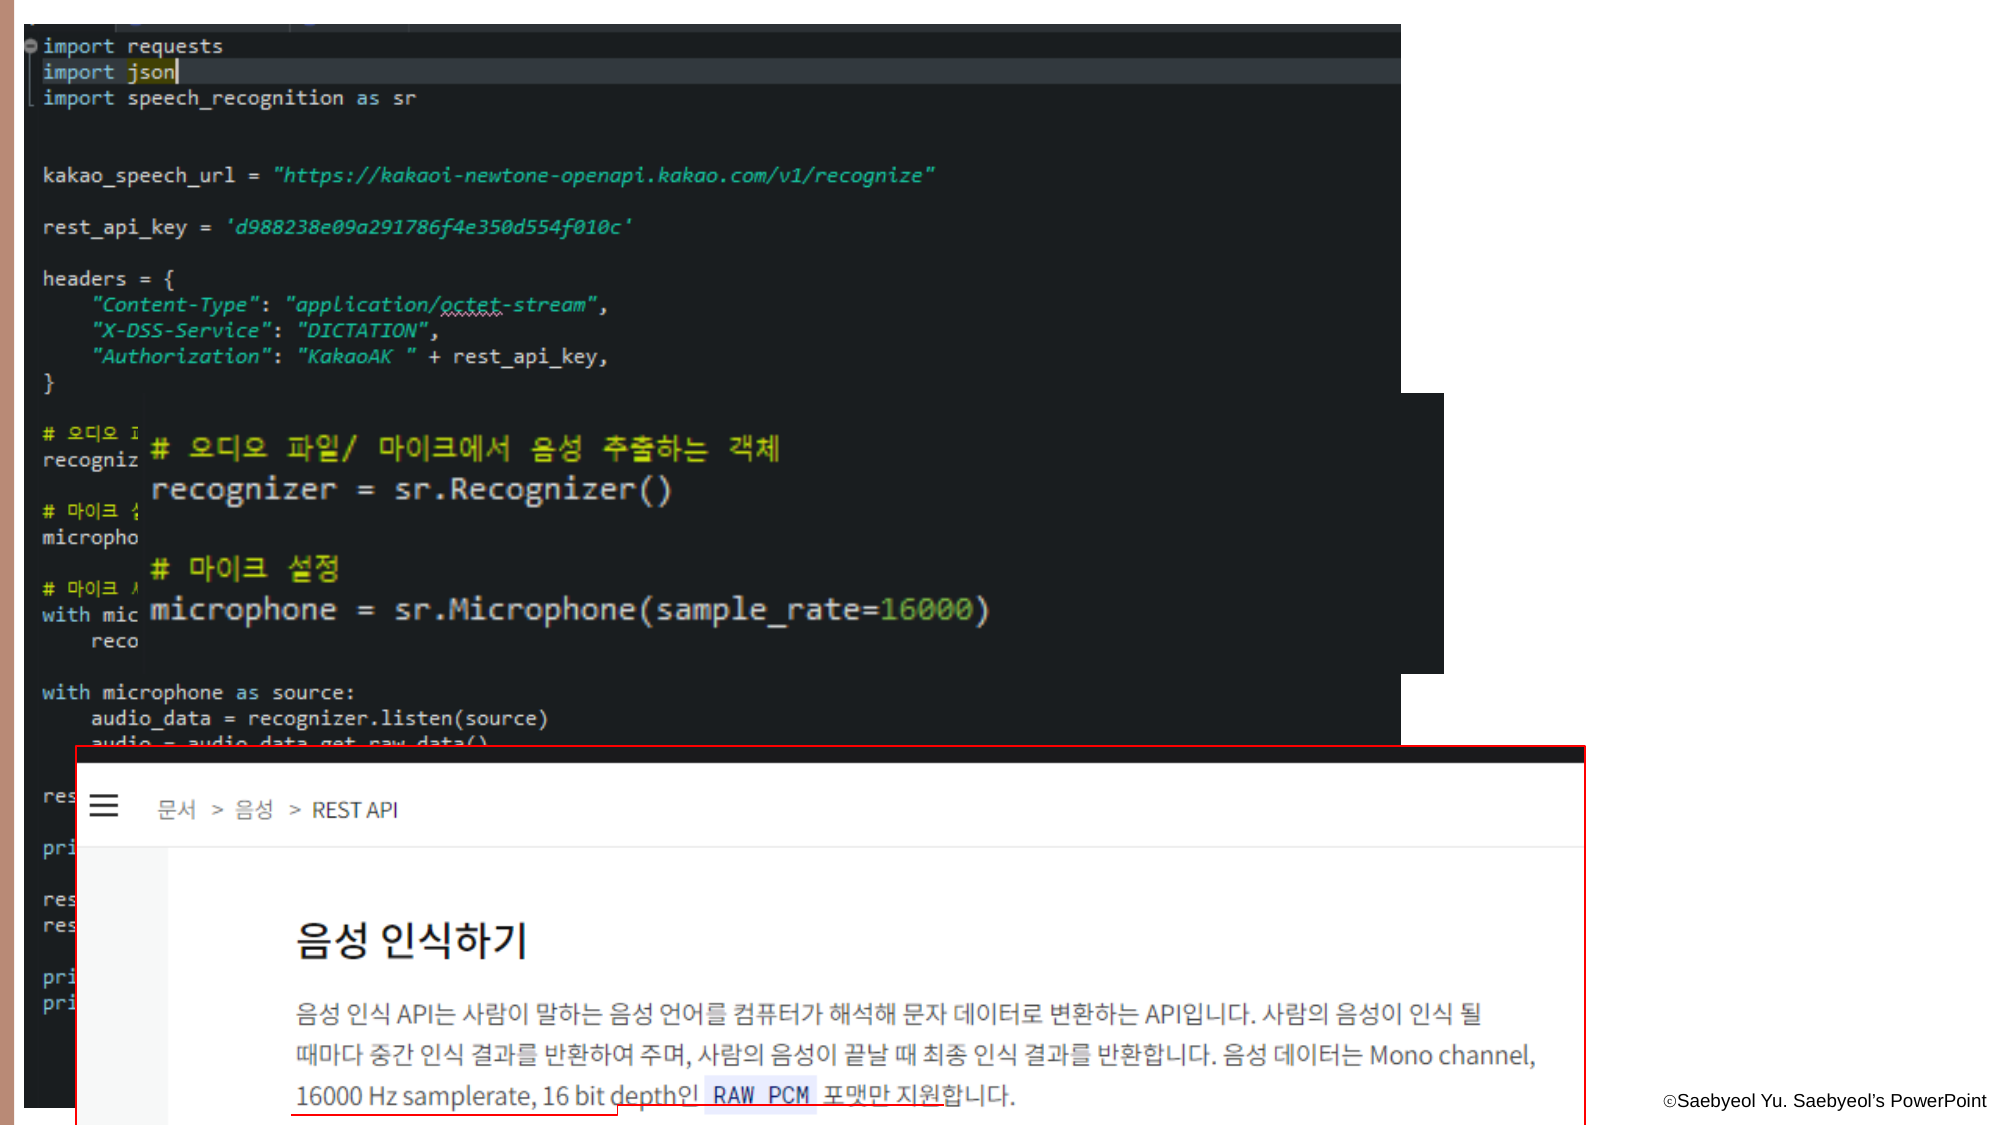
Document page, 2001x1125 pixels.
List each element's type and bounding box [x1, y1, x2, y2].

picture [76, 746, 1585, 1125]
picture [24, 24, 1444, 1108]
text_box [0, 0, 15, 1125]
